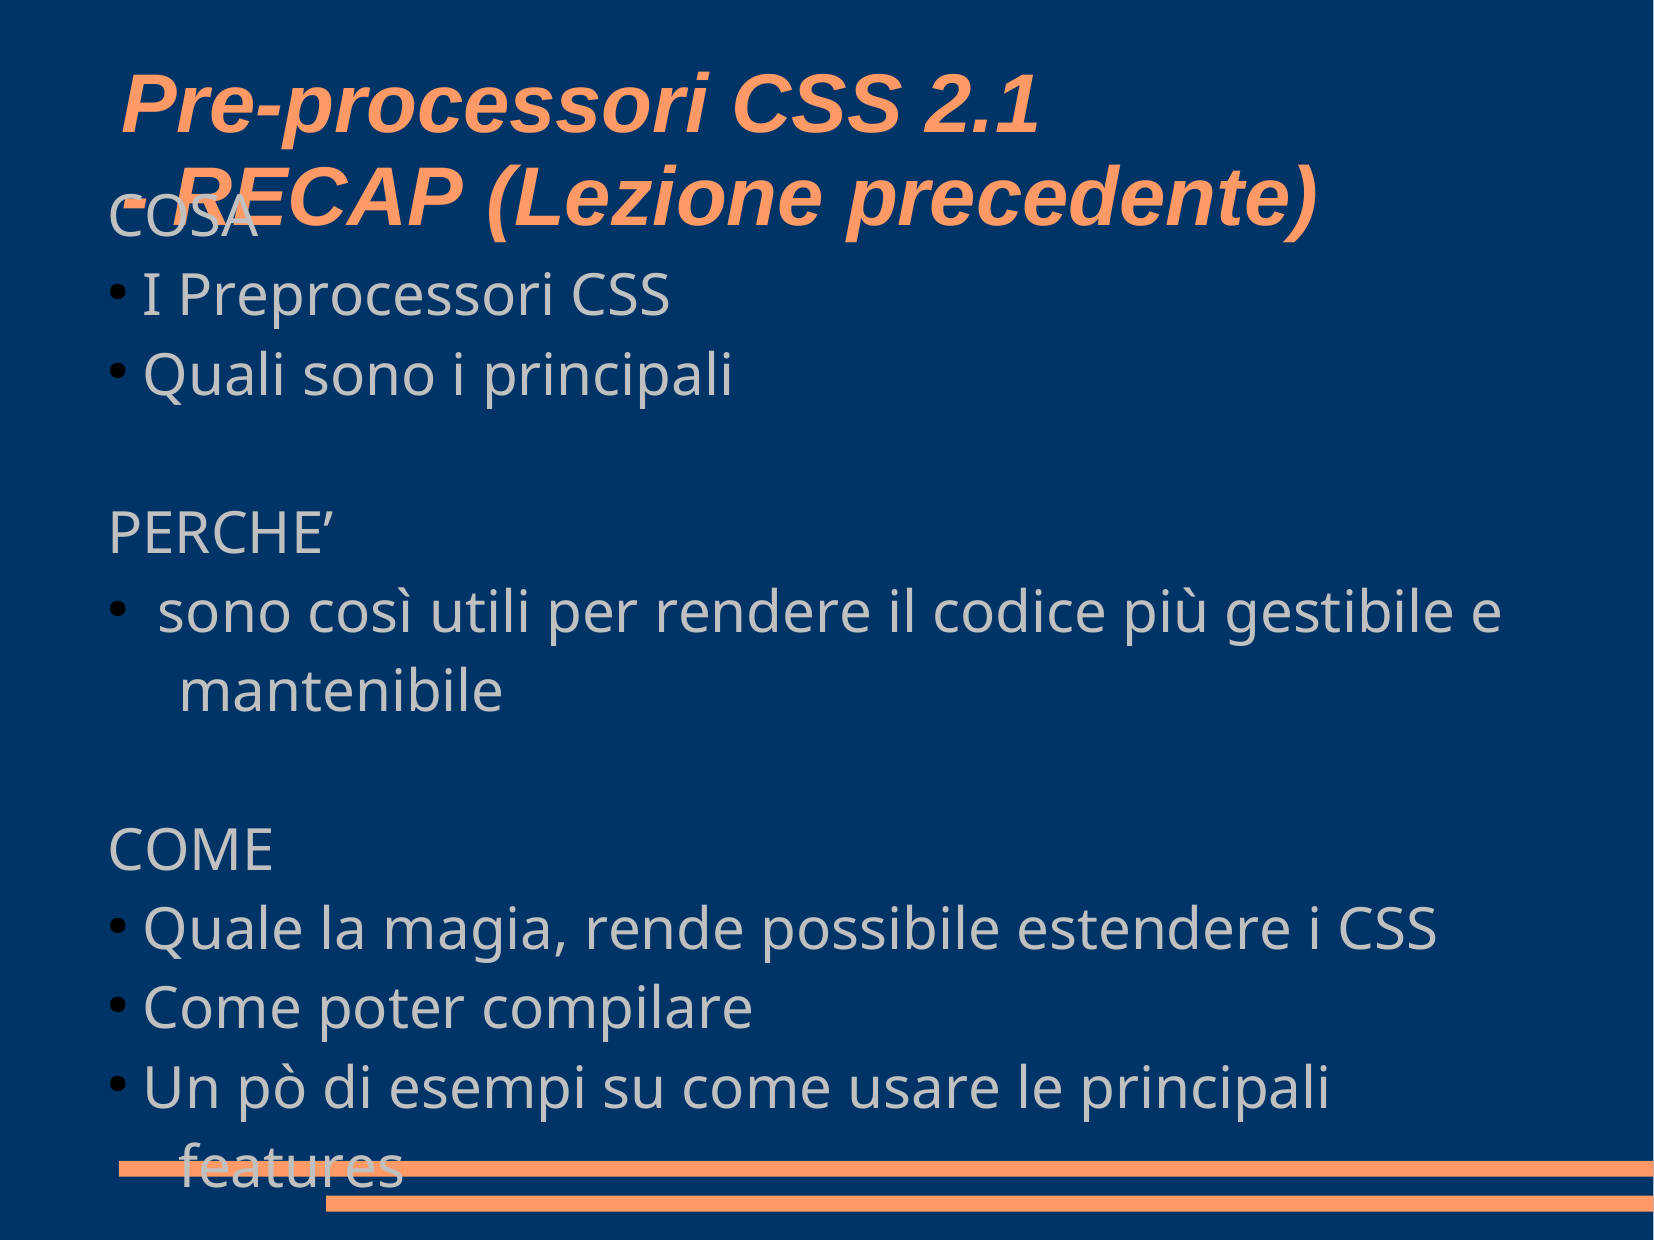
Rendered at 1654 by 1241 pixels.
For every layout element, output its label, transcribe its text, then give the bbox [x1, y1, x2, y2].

subtitle COSA I Preprocessori CSS Quali sono i principali PERCHE’ sono così utili per rendere il codice più gestibile e mantenibile COME Quale la magia, rende possibile estendere i CSS Come poter compilare Un pò di esempi su come usare le principali features [107, 283, 1547, 1129]
title Pre-processori CSS 2.1 - RECAP (Lezione precedente) [121, 46, 1534, 254]
